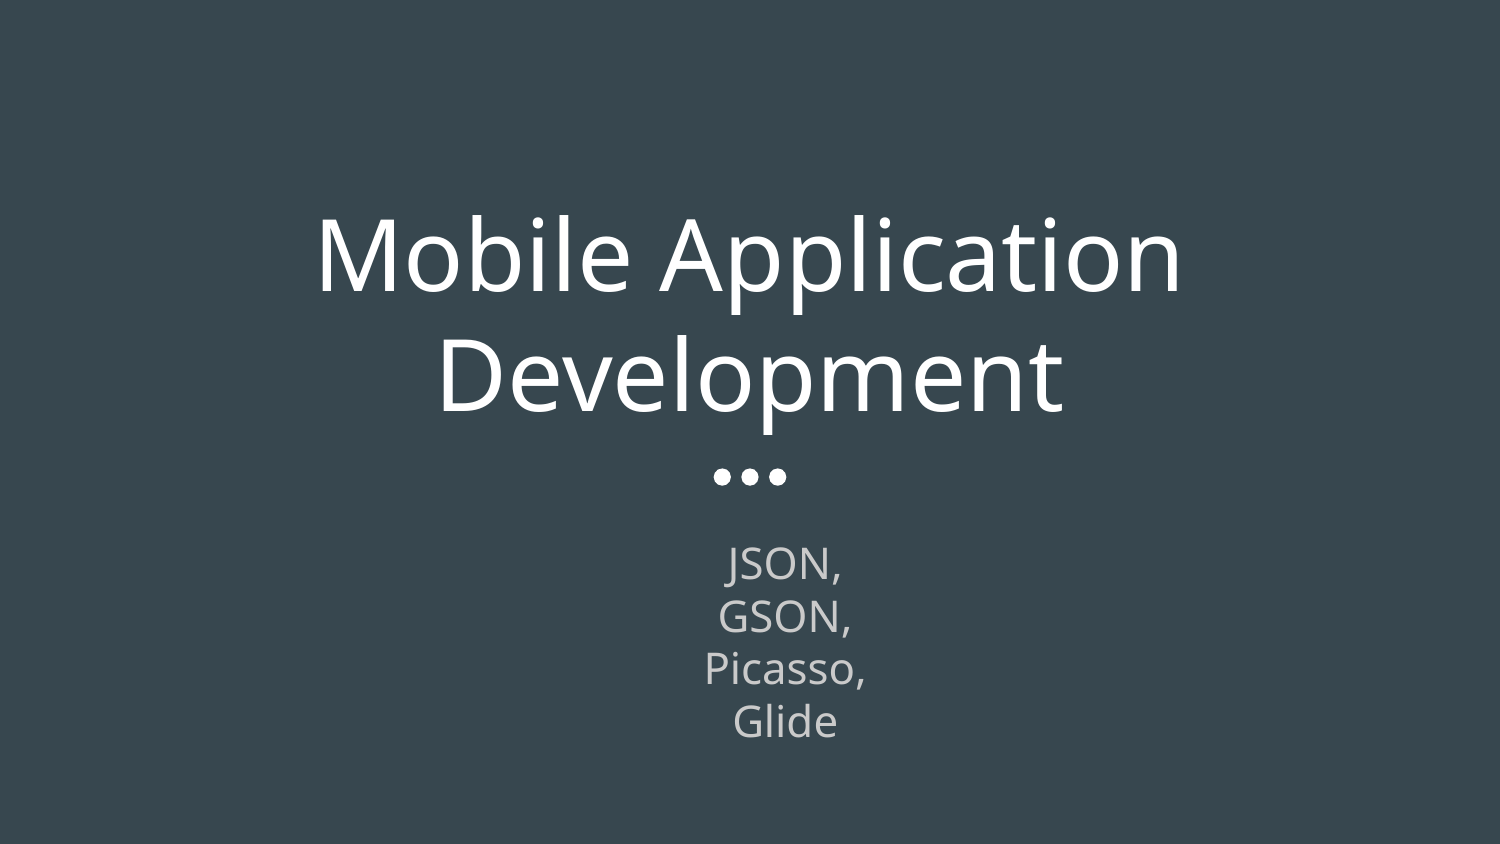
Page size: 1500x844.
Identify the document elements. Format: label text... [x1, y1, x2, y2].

subtitle JSON, GSON, Picasso, Glide [110, 520, 1461, 823]
title Mobile Application Development [110, 162, 1390, 447]
